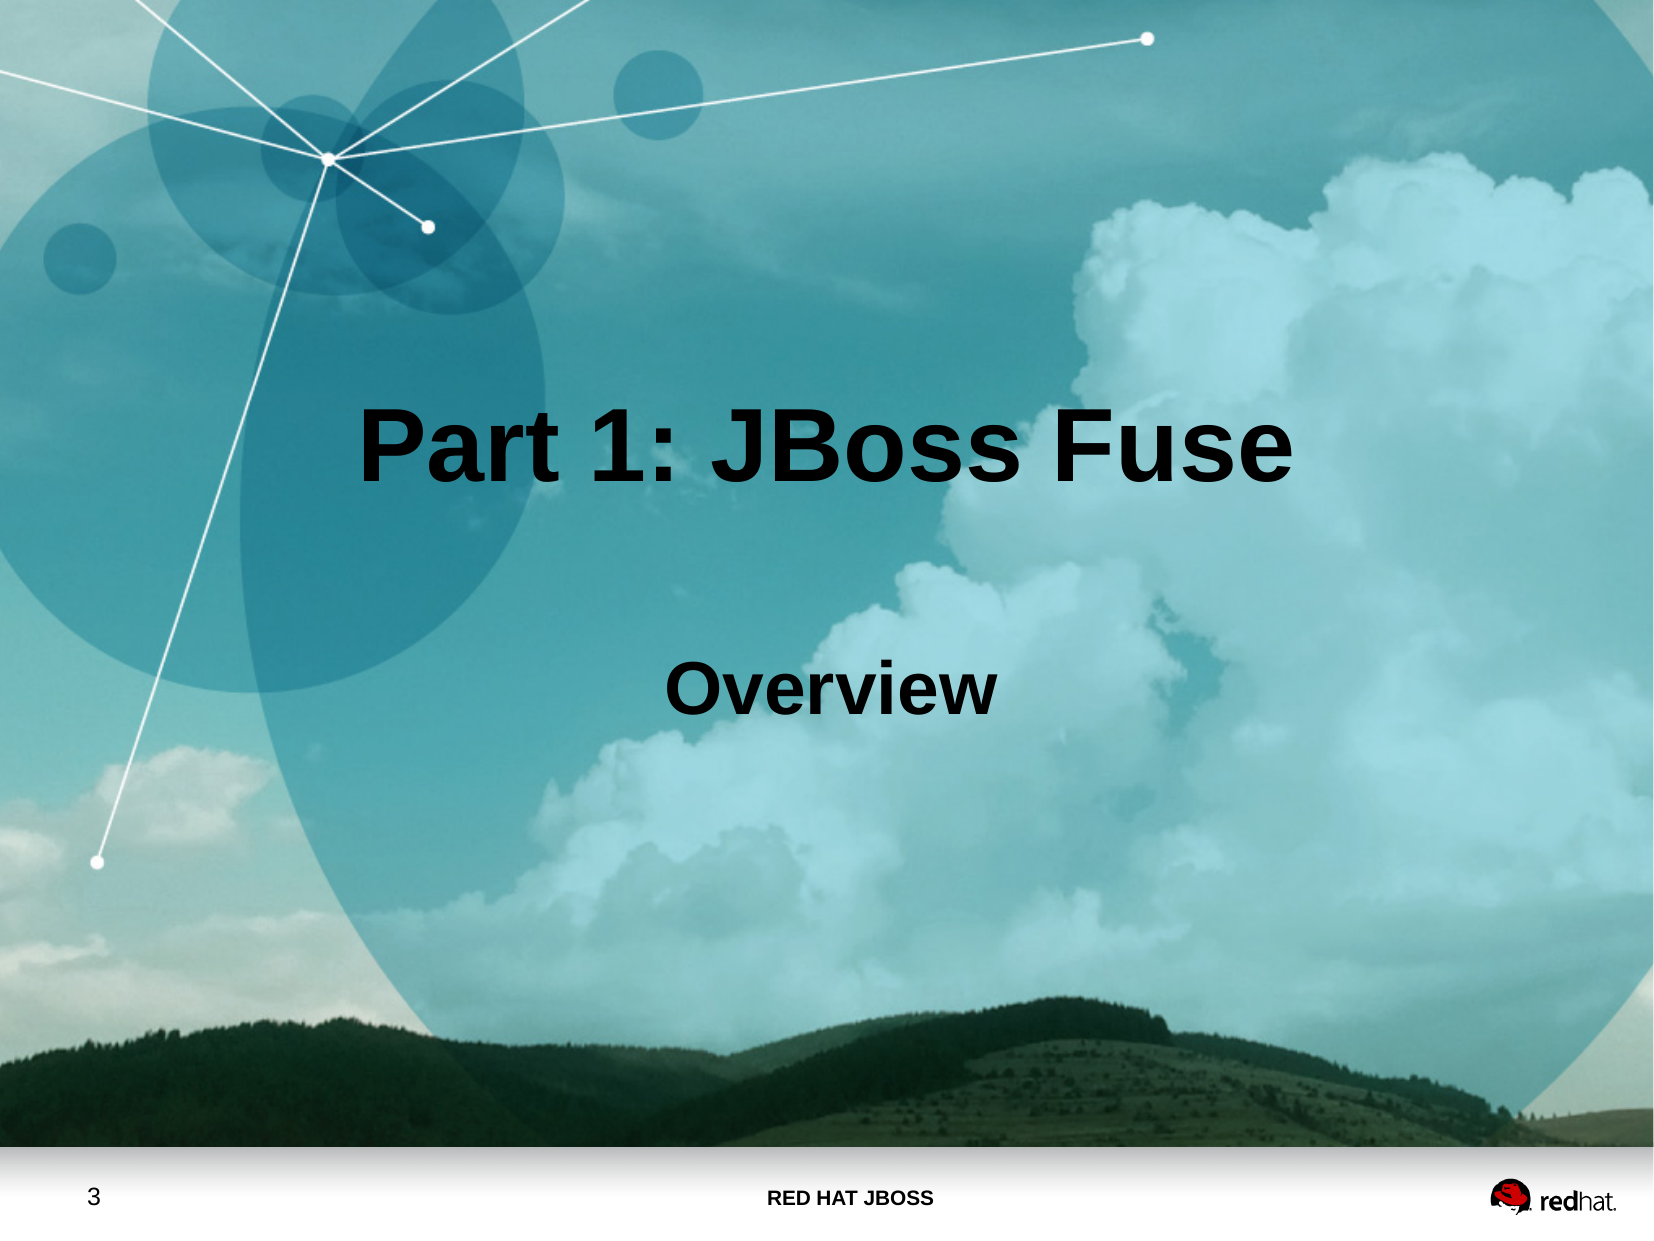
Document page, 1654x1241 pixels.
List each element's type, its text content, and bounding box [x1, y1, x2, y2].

picture [0, 0, 1654, 1241]
title Part 1: JBoss Fuse Overview [82, 262, 1571, 862]
